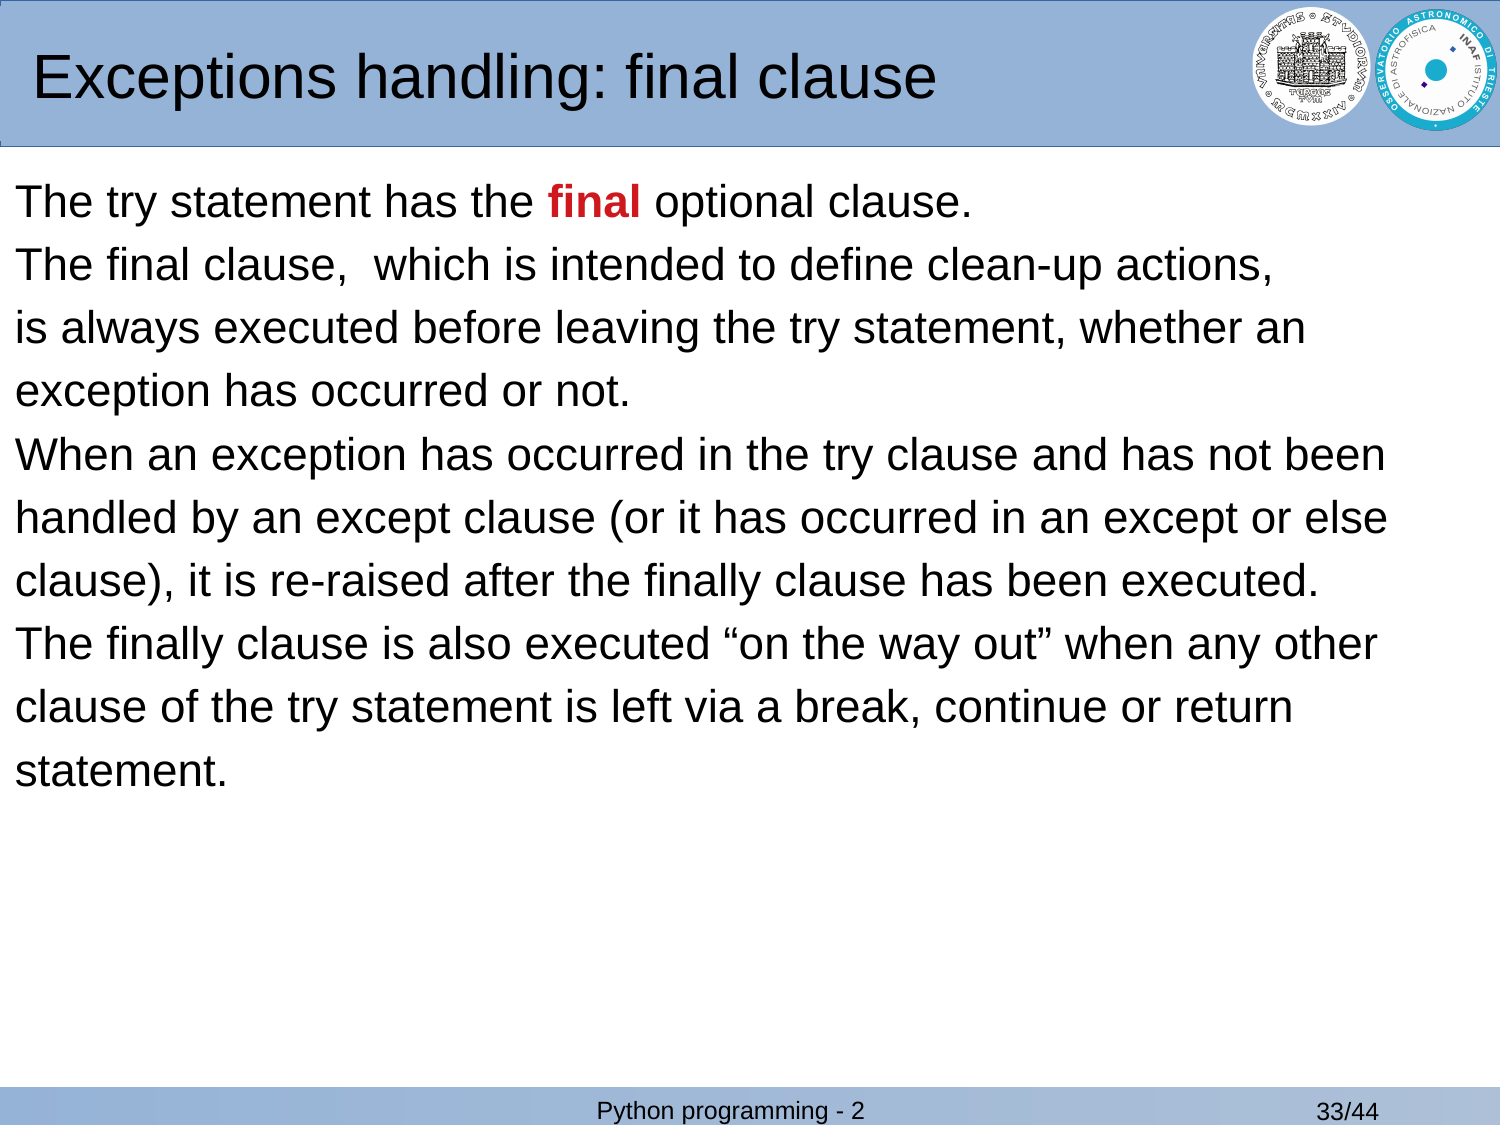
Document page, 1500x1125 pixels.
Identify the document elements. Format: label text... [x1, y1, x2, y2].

list The try statement has the final optional clause. The final clause, which is intended to define clean-up actions, is always executed before leaving the try statement, whether an exception has occurred or not. When an exception has occurred in the try clause and has not been handled by an except clause (or it has occurred in an except or else clause), it is re-raised after the finally clause has been executed. The finally clause is also executed “on the way out” when any other clause of the try statement is left via a break, continue or return statement. [0, 155, 1500, 1012]
picture [1253, 0, 1500, 155]
text_box Exceptions handling: final clause [0, 5, 1253, 141]
